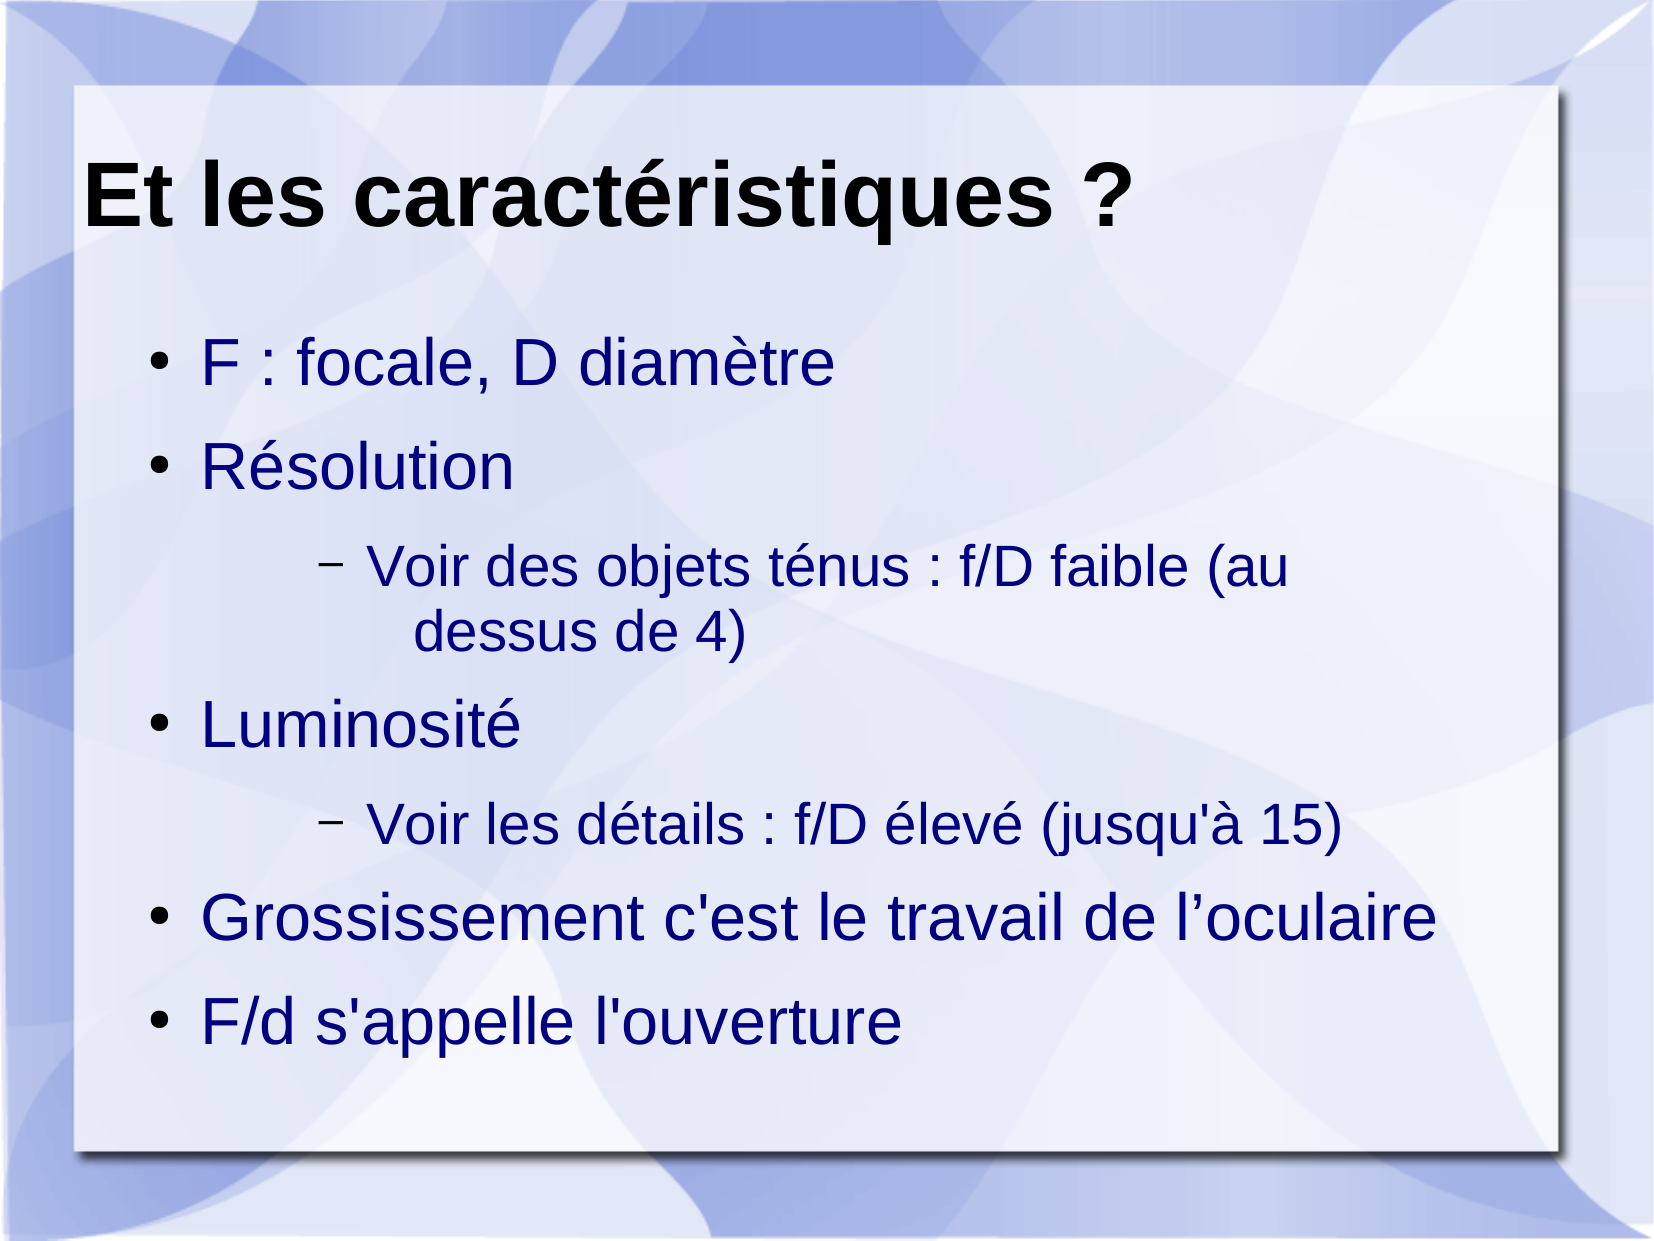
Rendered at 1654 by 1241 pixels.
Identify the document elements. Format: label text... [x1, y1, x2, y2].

title Et les caractéristiques ? [82, 90, 1536, 298]
picture [0, 0, 1654, 1241]
list F : focale, D diamètre Résolution Voir des objets ténus : f/D faible (au dessus de 4) Luminosité Voir les détails : f/D élevé (jusqu'à 15) Grossissement c'est le travail de l’oculaire F/d s'appelle l'ouverture [129, 324, 1489, 1060]
